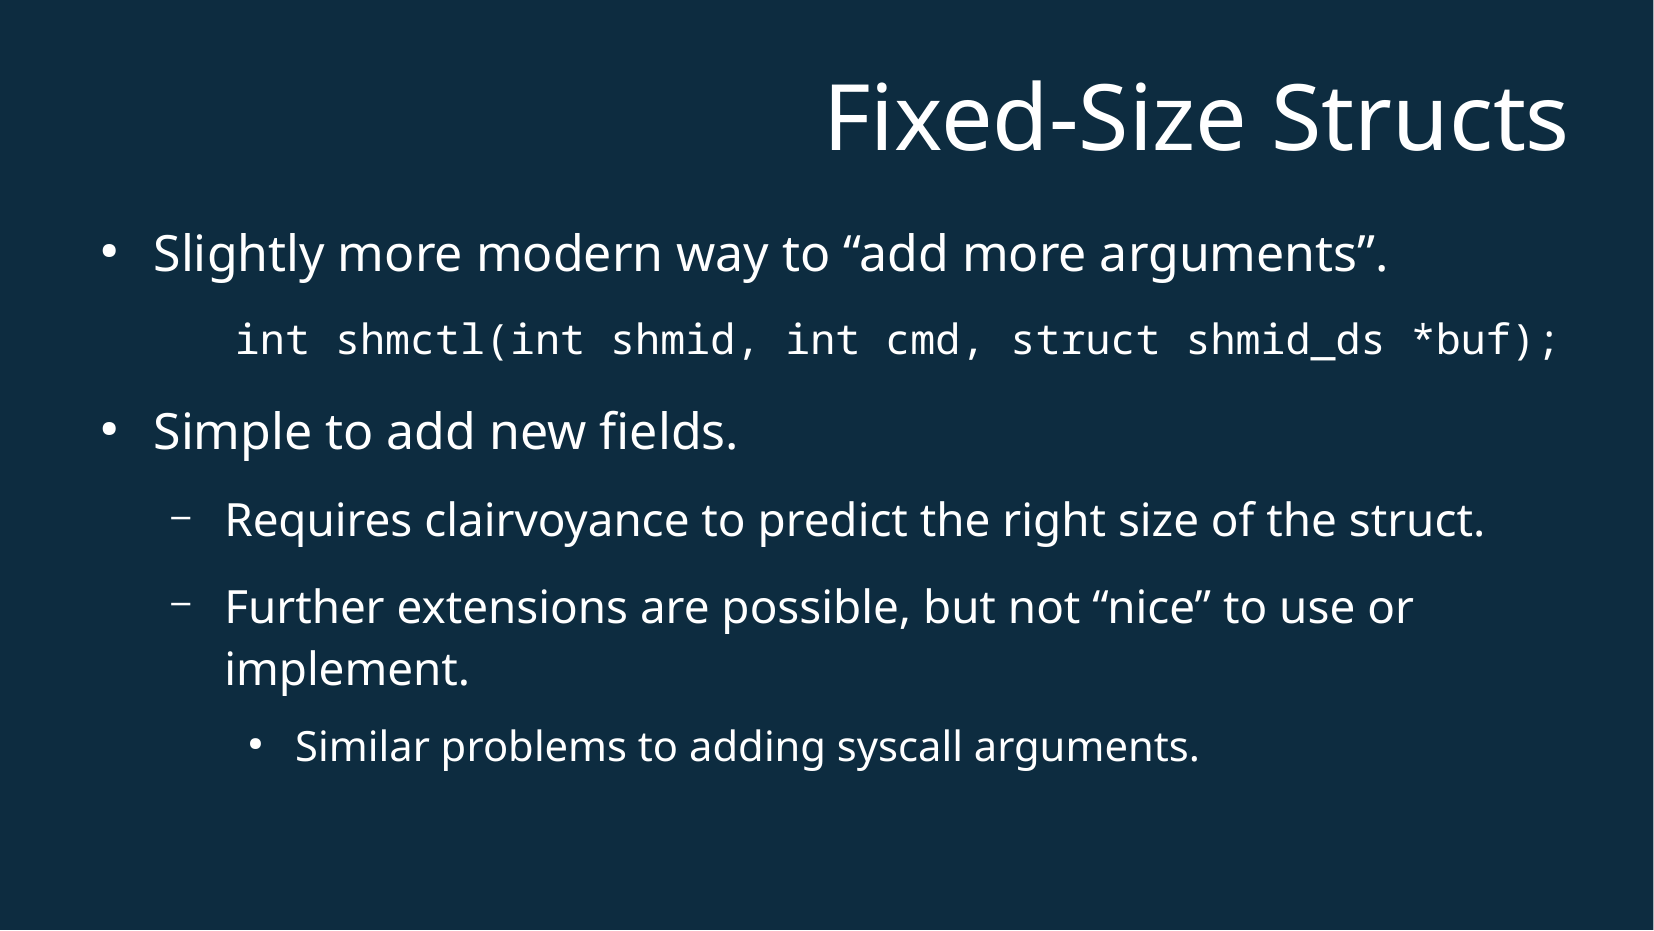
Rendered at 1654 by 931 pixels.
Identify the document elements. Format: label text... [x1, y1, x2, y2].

list Slightly more modern way to “add more arguments”. int shmctl(int shmid, int cmd, struct shmid_ds *buf); Simple to add new fields. Requires clairvoyance to predict the right size of the struct. Further extensions are possible, but not “nice” to use or implement. Similar problems to adding syscall arguments. [82, 217, 1571, 826]
title Fixed-Size Structs [82, 37, 1571, 193]
